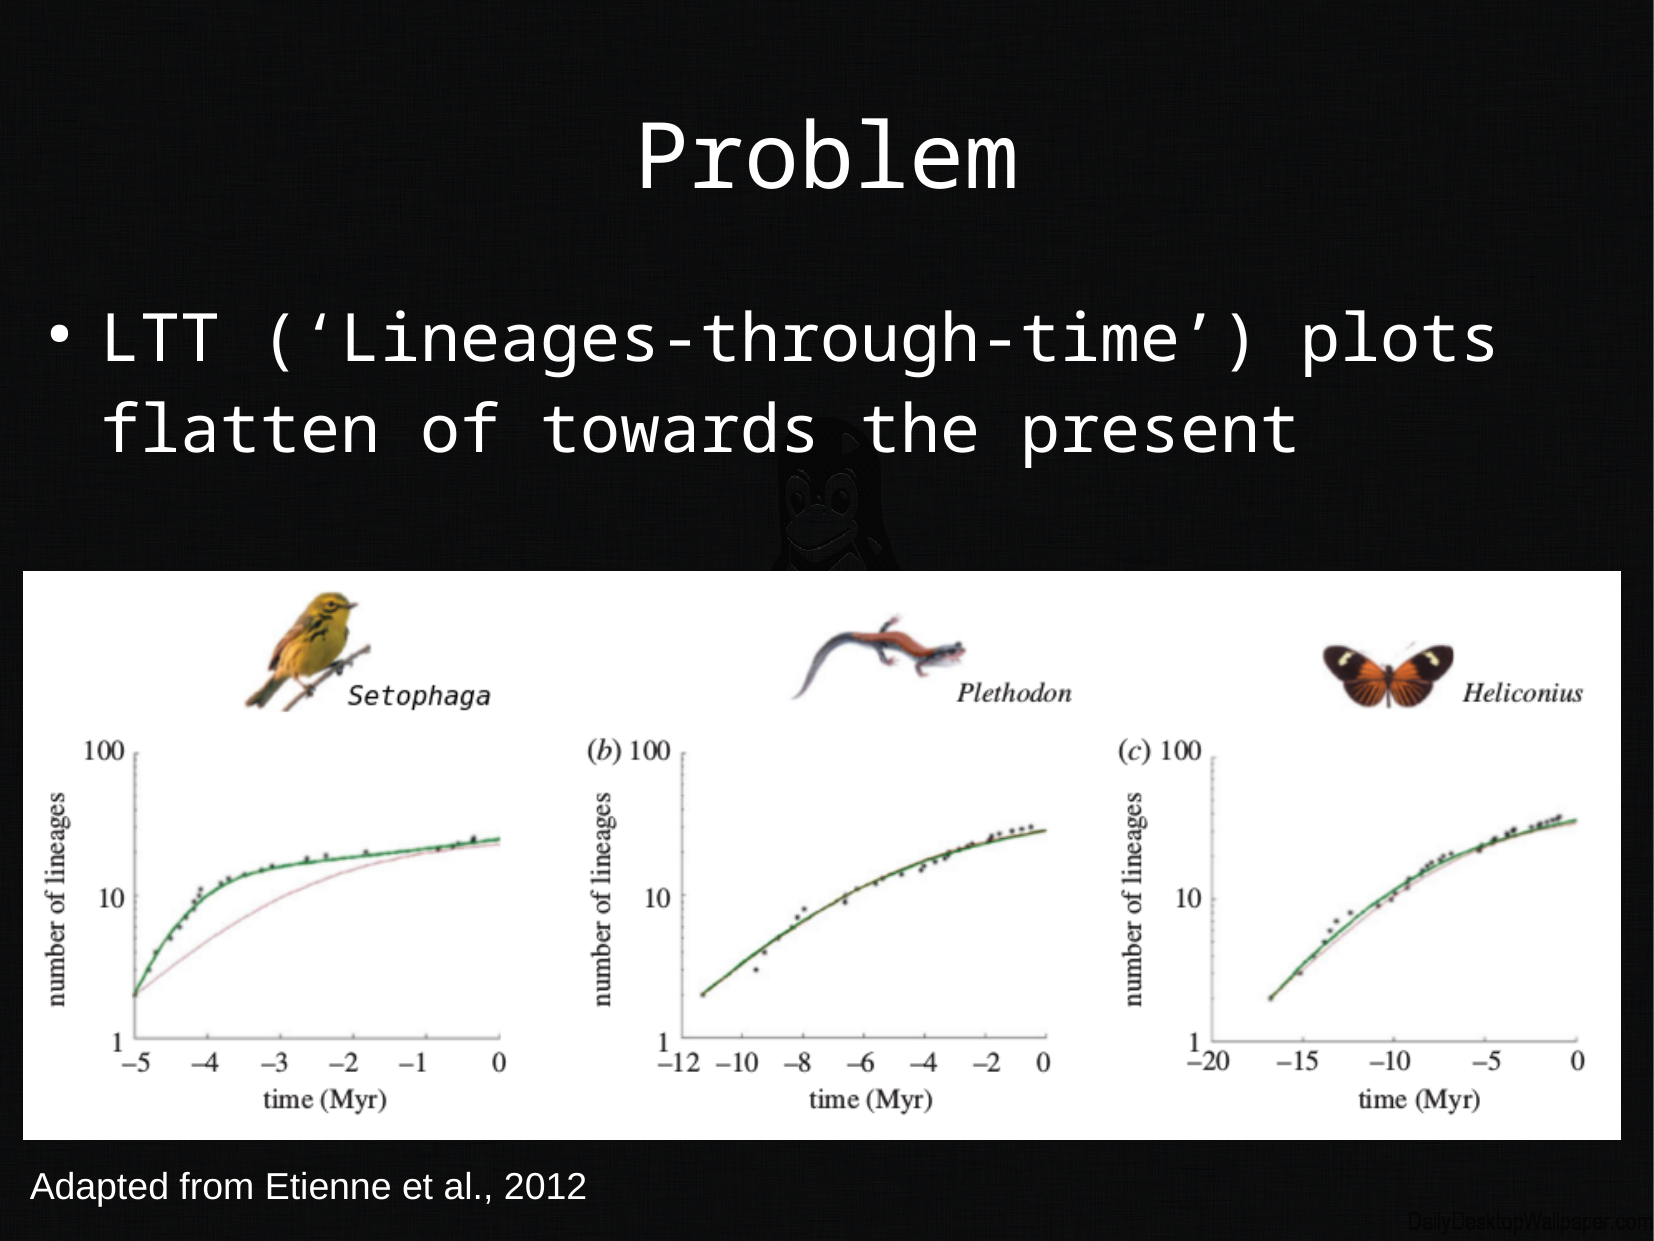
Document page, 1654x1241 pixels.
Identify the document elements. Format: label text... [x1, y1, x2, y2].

list LTT (‘Lineages-through-time’) plots flatten of towards the present [30, 290, 1572, 556]
picture [0, 0, 1654, 1241]
text_box Adapted from Etienne et al., 2012 [15, 1158, 603, 1216]
title Problem [82, 49, 1571, 257]
